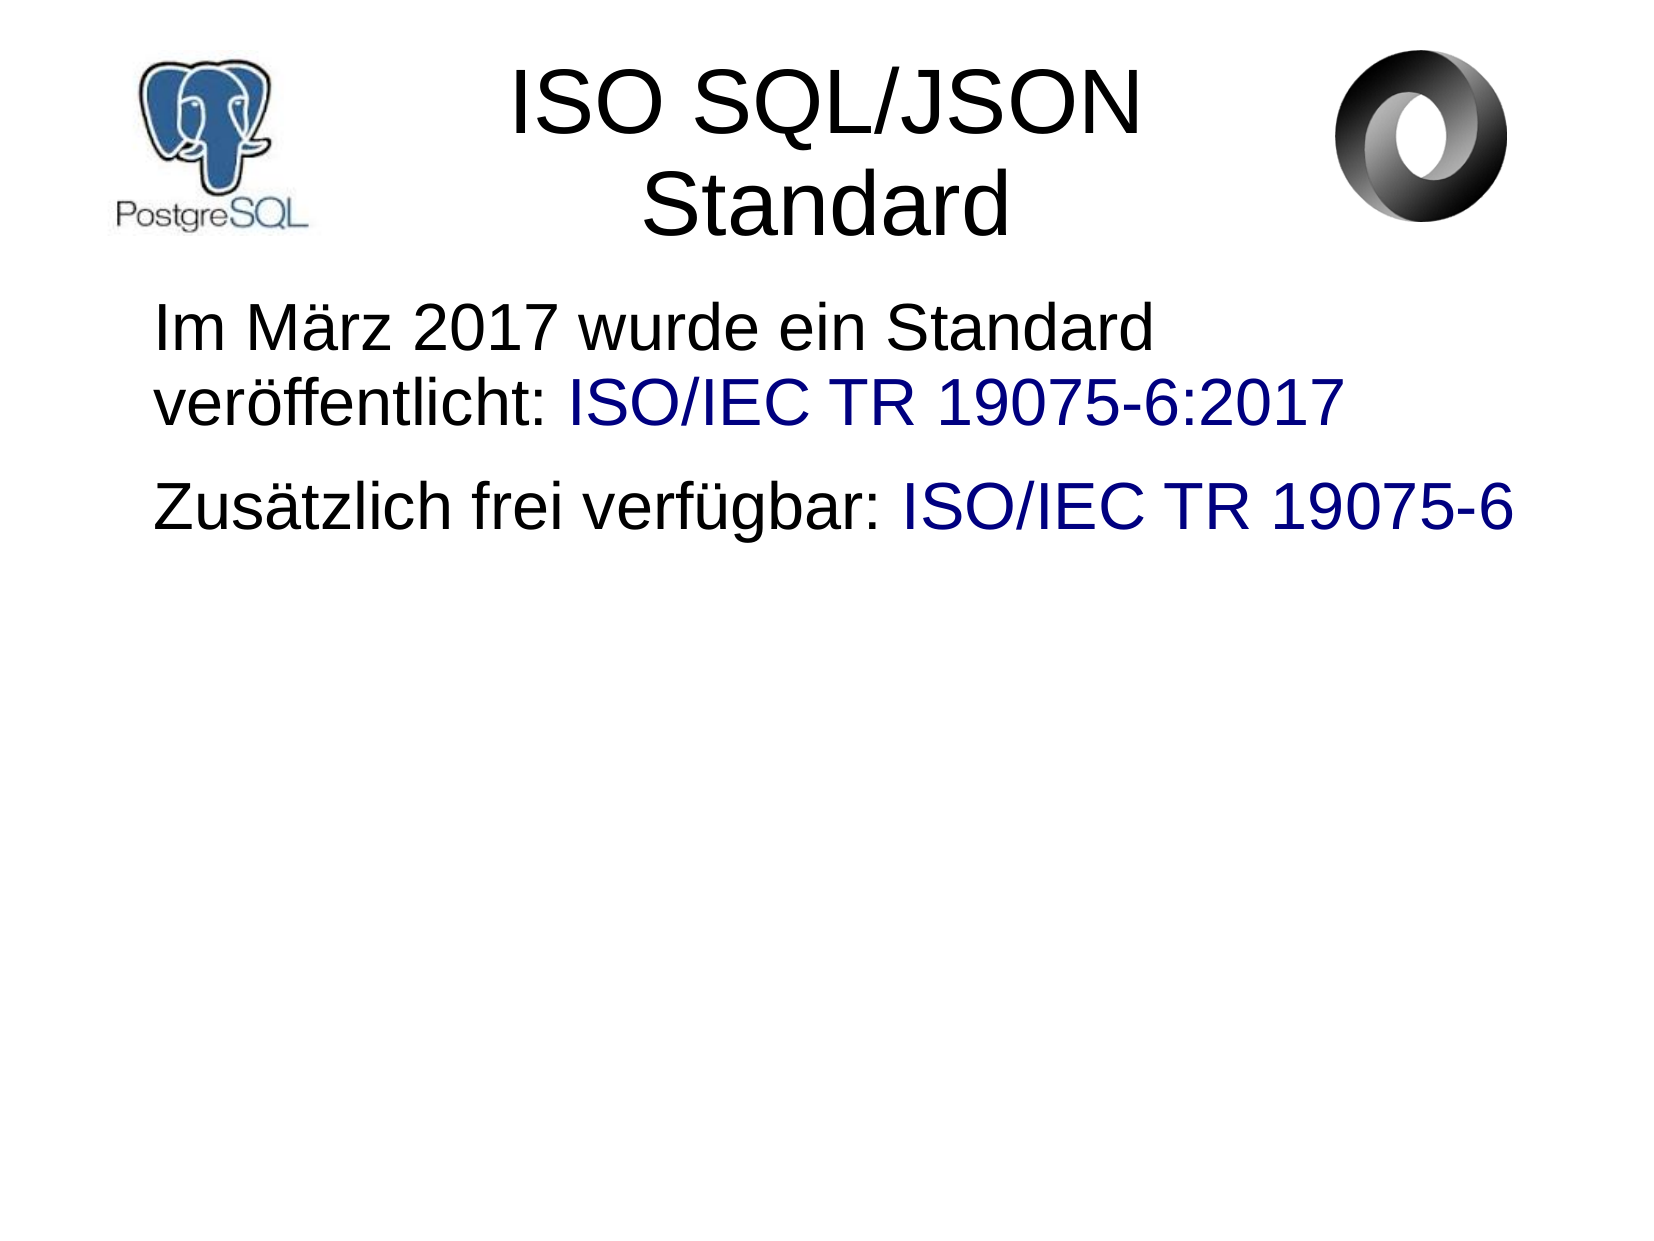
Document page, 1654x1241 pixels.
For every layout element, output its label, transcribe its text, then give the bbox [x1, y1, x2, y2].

list Im März 2017 wurde ein Standard veröffentlicht: ISO/IEC TR 19075-6:2017 Zusätzlich frei verfügbar: ISO/IEC TR 19075-6 [82, 290, 1538, 1010]
picture [1335, 50, 1507, 222]
title ISO SQL/JSON Standard [82, 49, 1571, 257]
picture [58, 50, 356, 236]
